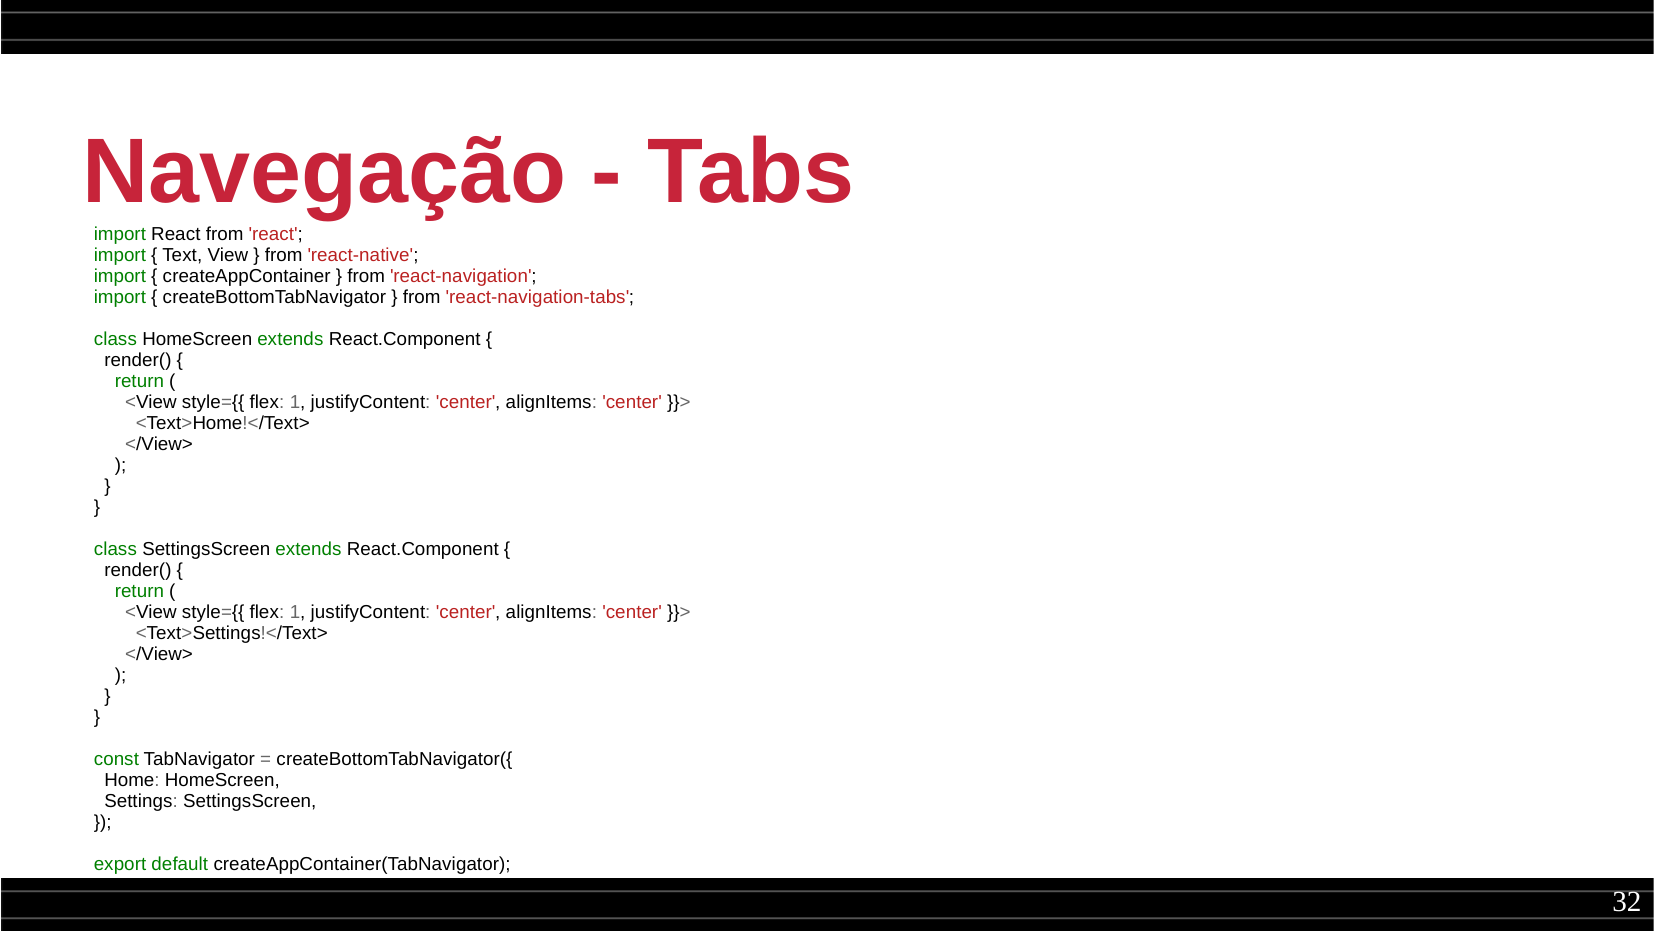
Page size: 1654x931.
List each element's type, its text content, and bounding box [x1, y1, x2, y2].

title Navegação - Tabs [82, 92, 1571, 249]
picture [1, 0, 1654, 54]
picture [1, 878, 1654, 931]
text_box import React from 'react'; import { Text, View } from 'react-native'; import { createAppContainer } from 'react-navigation'; import { createBottomTabNavigator } from 'react-navigation-tabs'; class HomeScreen extends React.Component { render() { return ( <View style={{ flex: 1, justifyContent: 'center', alignItems: 'center' }}> <Text>Home!</Text> </View> ); } } class SettingsScreen extends React.Component { render() { return ( <View style={{ flex: 1, justifyContent: 'center', alignItems: 'center' }}> <Text>Settings!</Text> </View> ); } } const TabNavigator = createBottomTabNavigator({ Home: HomeScreen, Settings: SettingsScreen, }); export default createAppContainer(TabNavigator); [79, 215, 809, 883]
